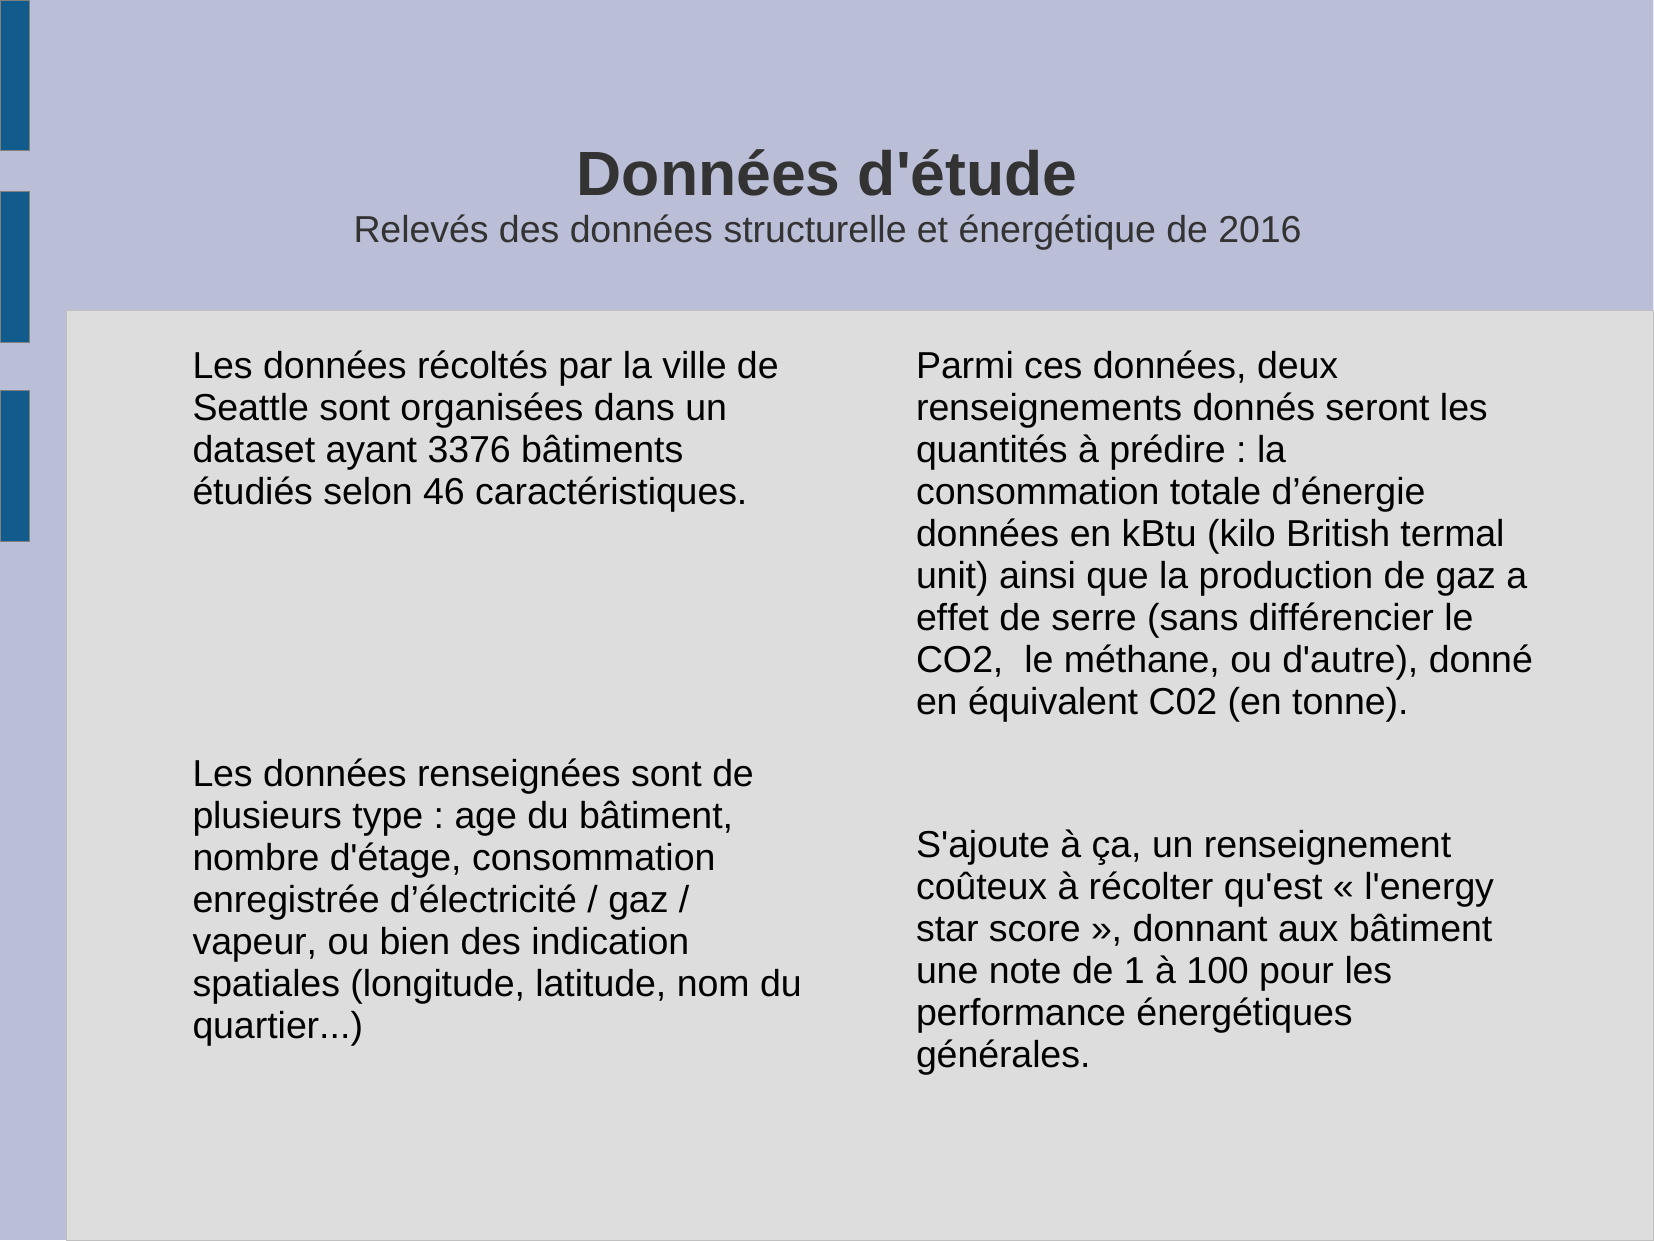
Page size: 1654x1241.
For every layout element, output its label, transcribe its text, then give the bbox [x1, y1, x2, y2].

title Données d'étude Relevés des données structurelle et énergétique de 2016 [121, 91, 1534, 299]
list Les données renseignées sont de plusieurs type : age du bâtiment, nombre d'étage, consommation enregistrée d’électricité / gaz / vapeur, ou bien des indication spatiales (longitude, latitude, nom du quartier...) [121, 752, 811, 1126]
list Les données récoltés par la ville de Seattle sont organisées dans un dataset ayant 3376 bâtiments étudiés selon 46 caractéristiques. [121, 344, 811, 718]
list Parmi ces données, deux renseignements donnés seront les quantités à prédire : la consommation totale d’énergie données en kBtu (kilo British termal unit) ainsi que la production de gaz a effet de serre (sans différencier le CO2, le méthane, ou d'autre), donné en équivalent C02 (en tonne). S'ajoute à ça, un renseignement coûteux à récolter qu'est « l'energy star score », donnant aux bâtiment une note de 1 à 100 pour les performance énergétiques générales. [845, 344, 1535, 1127]
